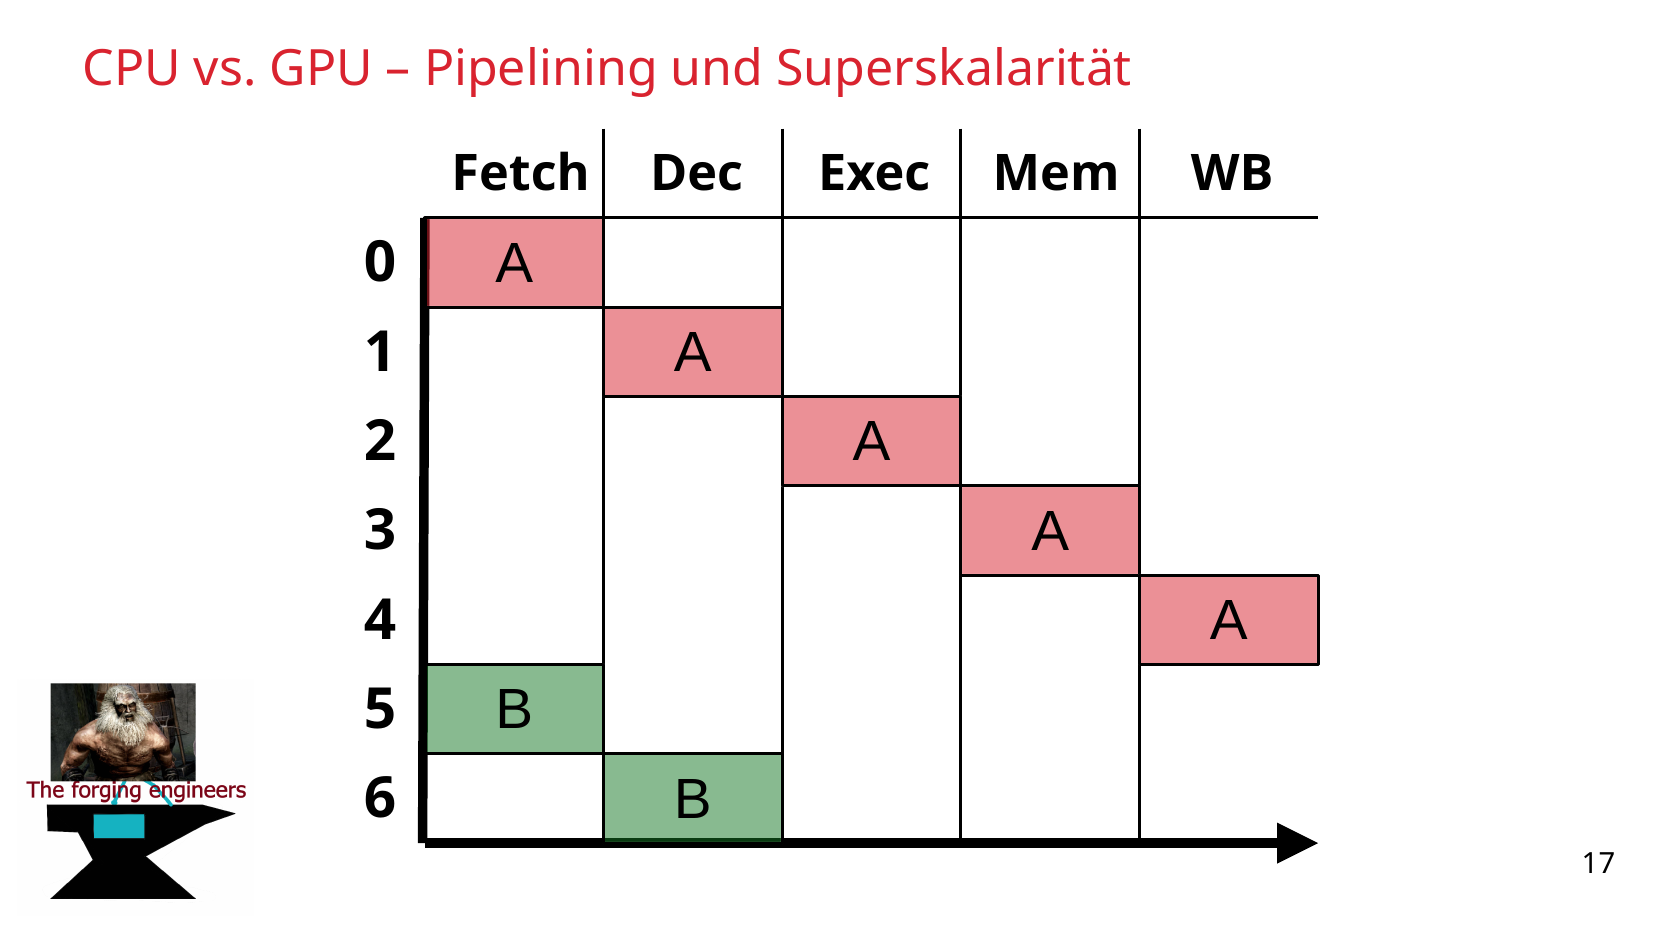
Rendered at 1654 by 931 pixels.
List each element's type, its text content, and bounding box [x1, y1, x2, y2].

picture [17, 38, 1409, 931]
title CPU vs. GPU – Pipelining und Superskalarität [82, 37, 1571, 95]
